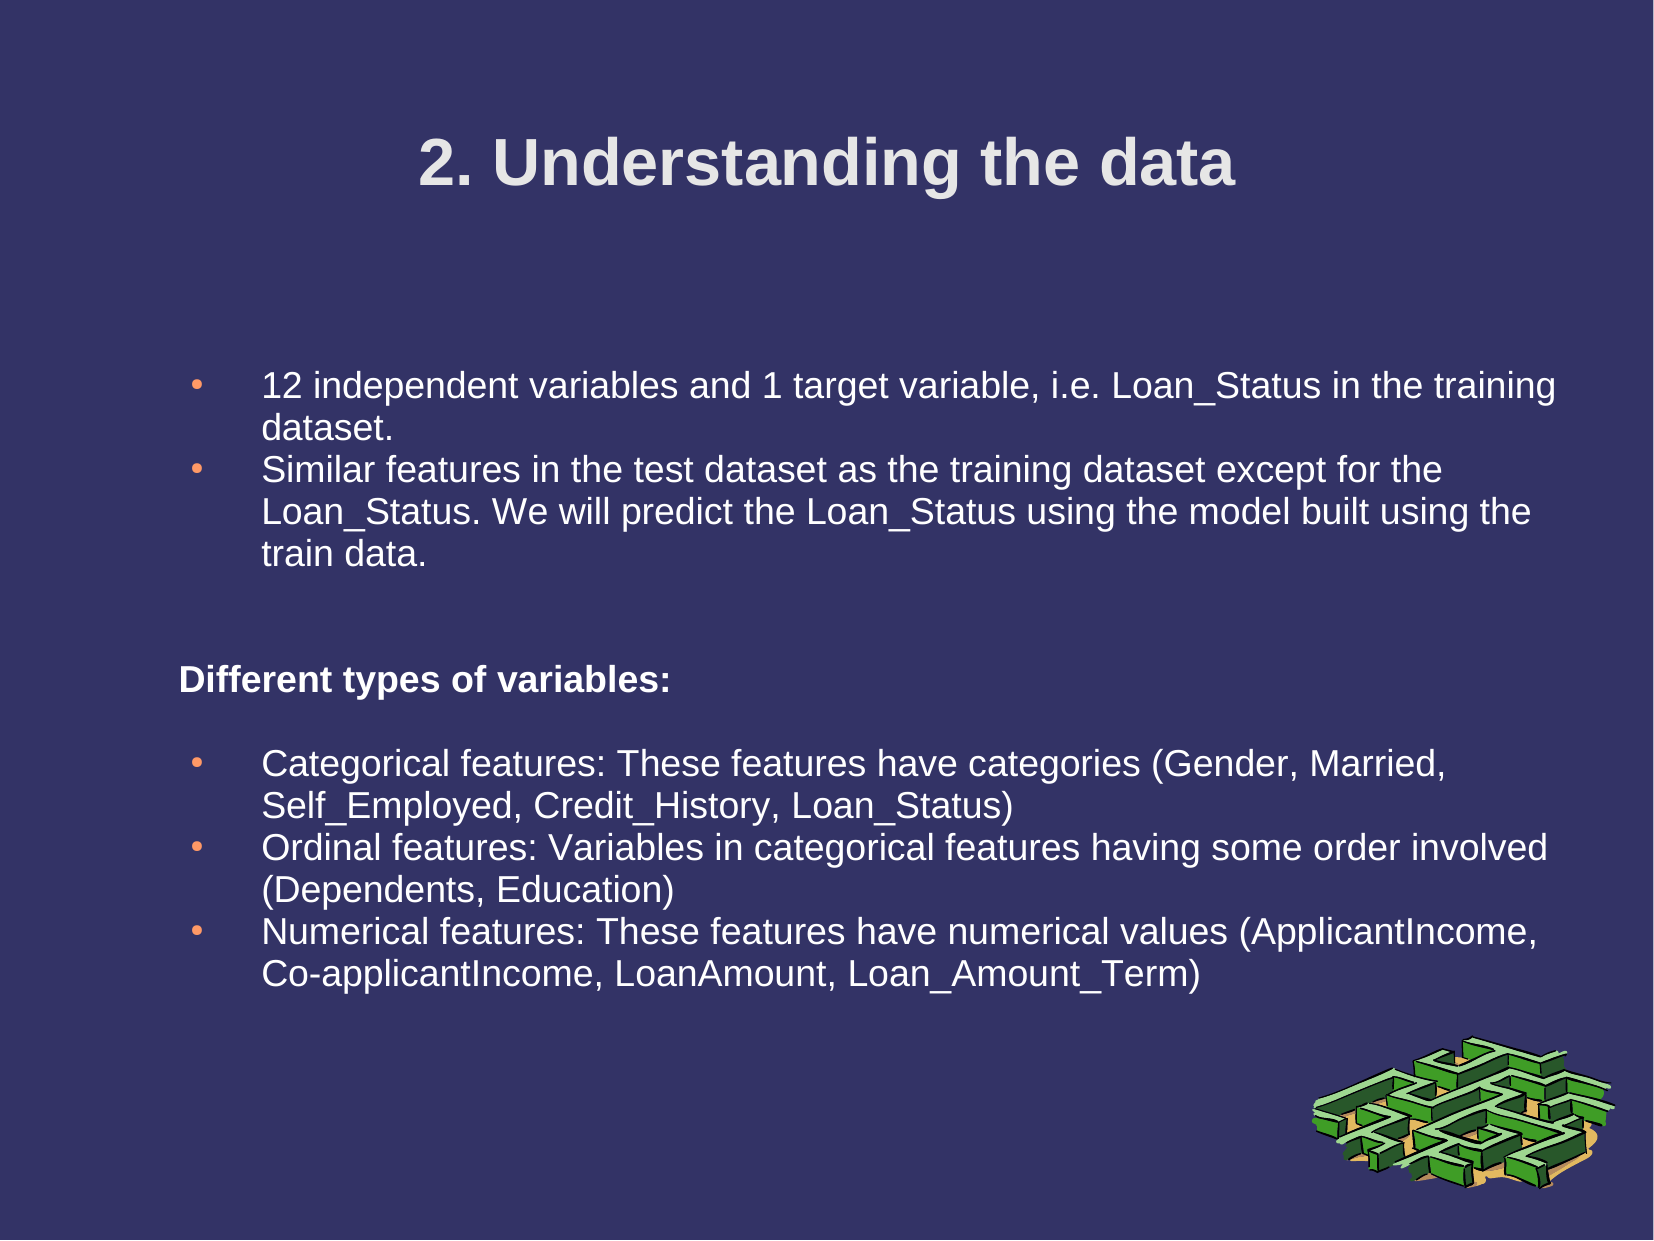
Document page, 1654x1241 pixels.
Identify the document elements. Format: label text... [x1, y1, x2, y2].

list 12 independent variables and 1 target variable, i.e. Loan_Status in the training dataset. Similar features in the test dataset as the training dataset except for the Loan_Status. We will predict the Loan_Status using the model built using the train data. Different types of variables: Categorical features: These features have categories (Gender, Married, Self_Employed, Credit_History, Loan_Status) Ordinal features: Variables in categorical features having some order involved (Dependents, Education) Numerical features: These features have numerical values (ApplicantIncome, Co-applicantIncome, LoanAmount, Loan_Amount_Term) [178, 364, 1570, 1147]
title 2. Understanding the data [121, 59, 1534, 267]
